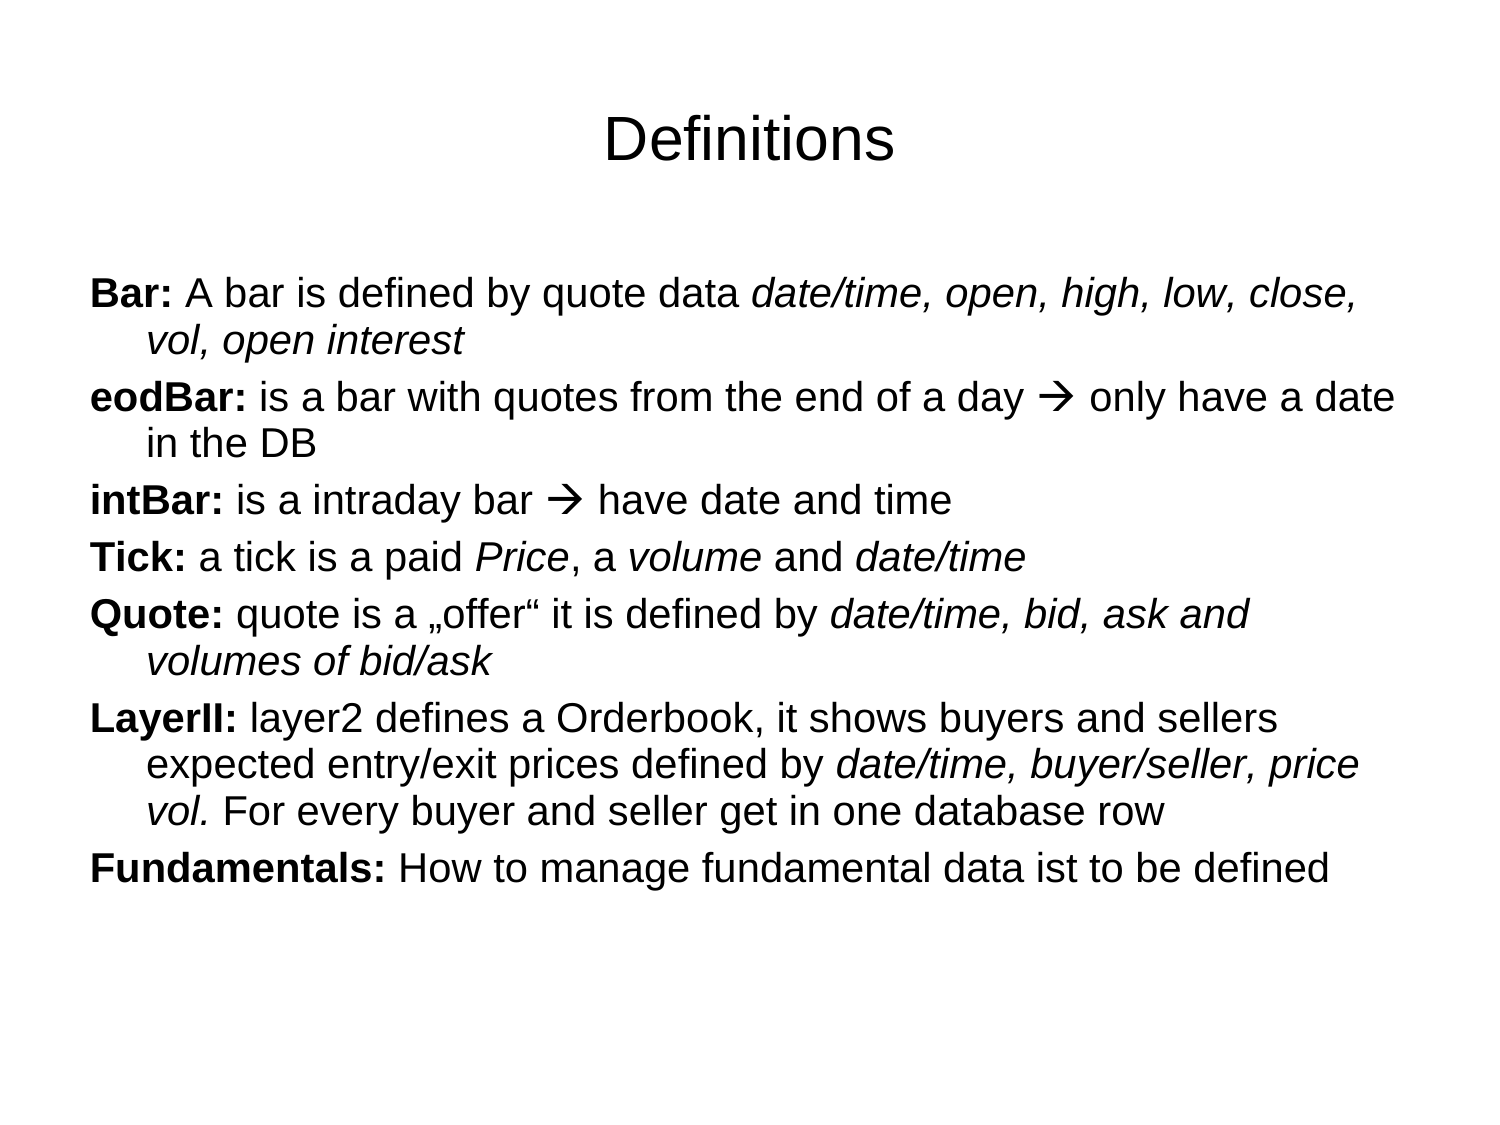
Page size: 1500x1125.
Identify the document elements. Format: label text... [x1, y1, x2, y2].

title Definitions [75, 45, 1426, 233]
list Bar: A bar is defined by quote data date/time, open, high, low, close, vol, open interest eodBar: is a bar with quotes from the end of a day  only have a date in the DB intBar: is a intraday bar  have date and time Tick: a tick is a paid Price, a volume and date/time Quote: quote is a „offer“ it is defined by date/time, bid, ask and volumes of bid/ask LayerII: layer2 defines a Orderbook, it shows buyers and sellers expected entry/exit prices defined by date/time, buyer/seller, price vol. For every buyer and seller get in one database row Fundamentals: How to manage fundamental data ist to be defined [75, 262, 1426, 1020]
